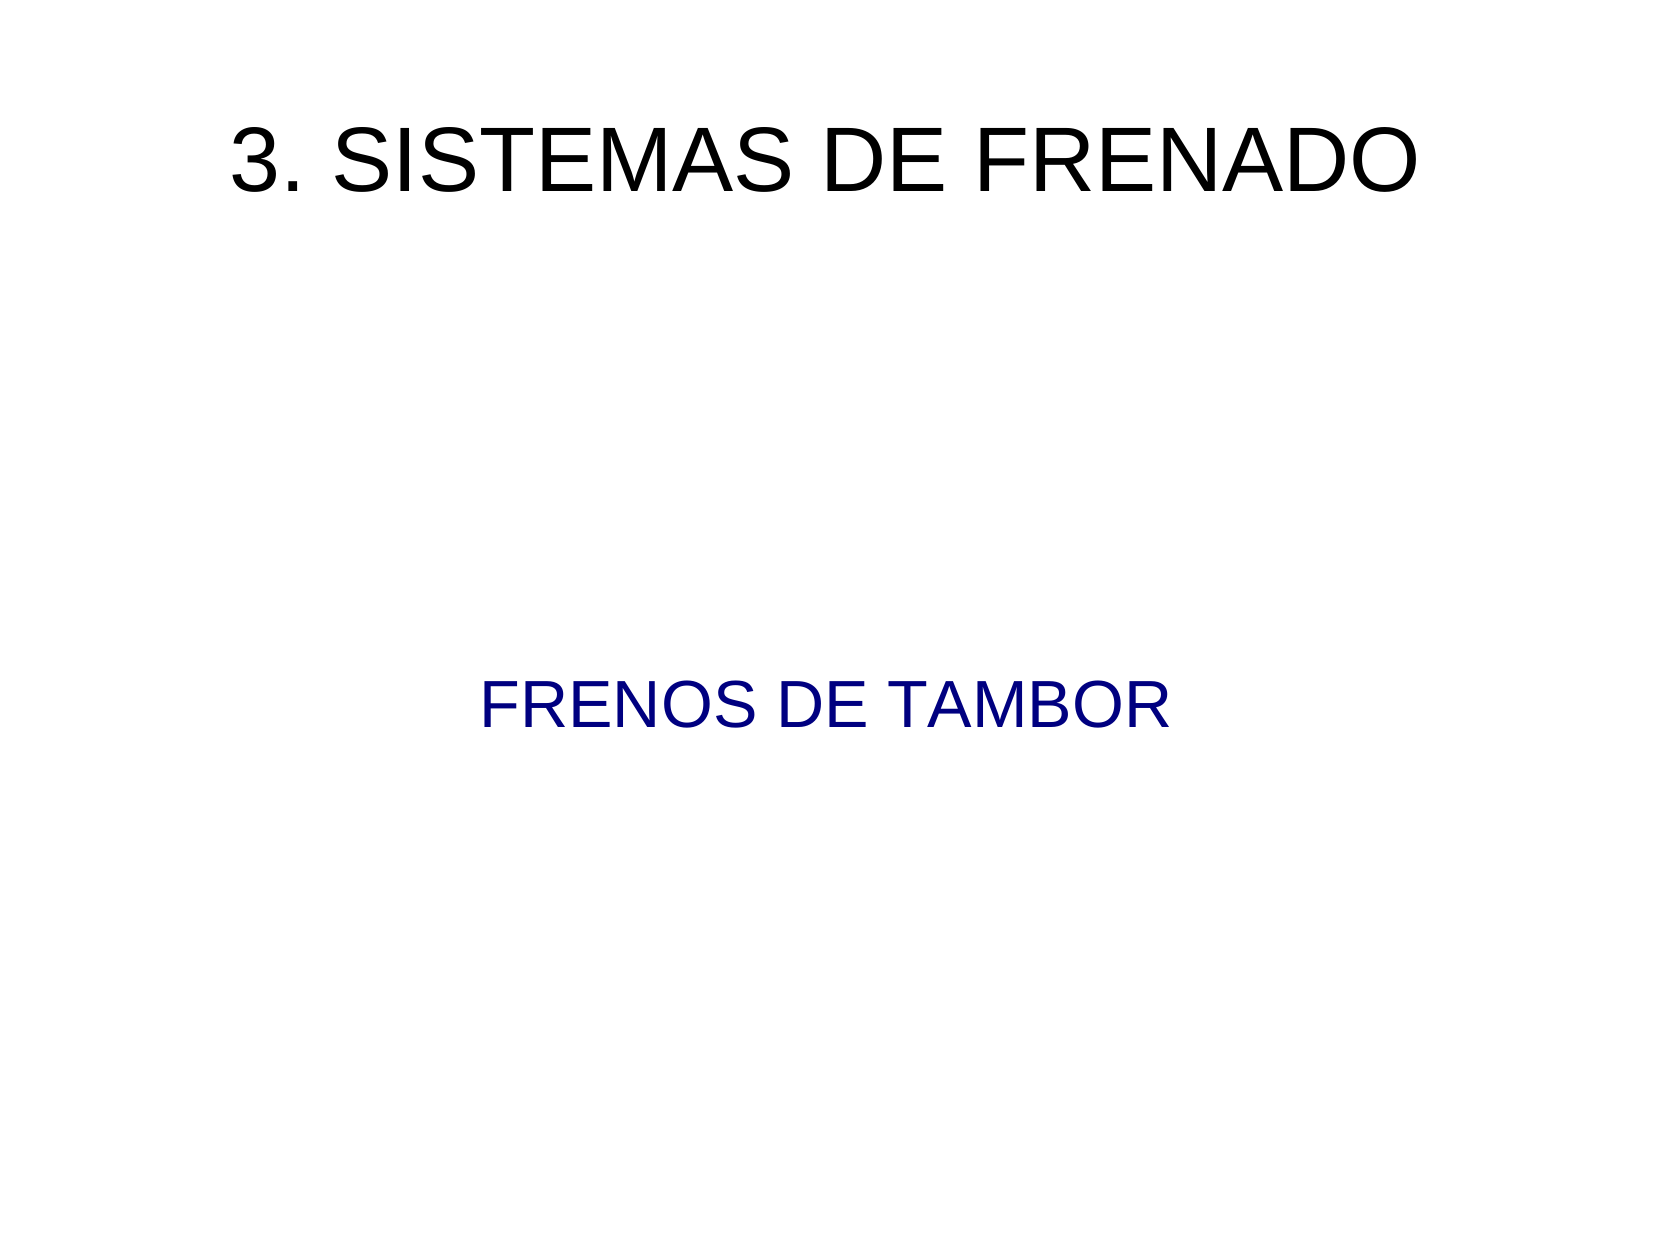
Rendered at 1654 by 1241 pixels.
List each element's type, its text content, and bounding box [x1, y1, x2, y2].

subtitle FRENOS DE TAMBOR [82, 297, 1571, 1102]
title 3. SISTEMAS DE FRENADO [82, 45, 1571, 260]
